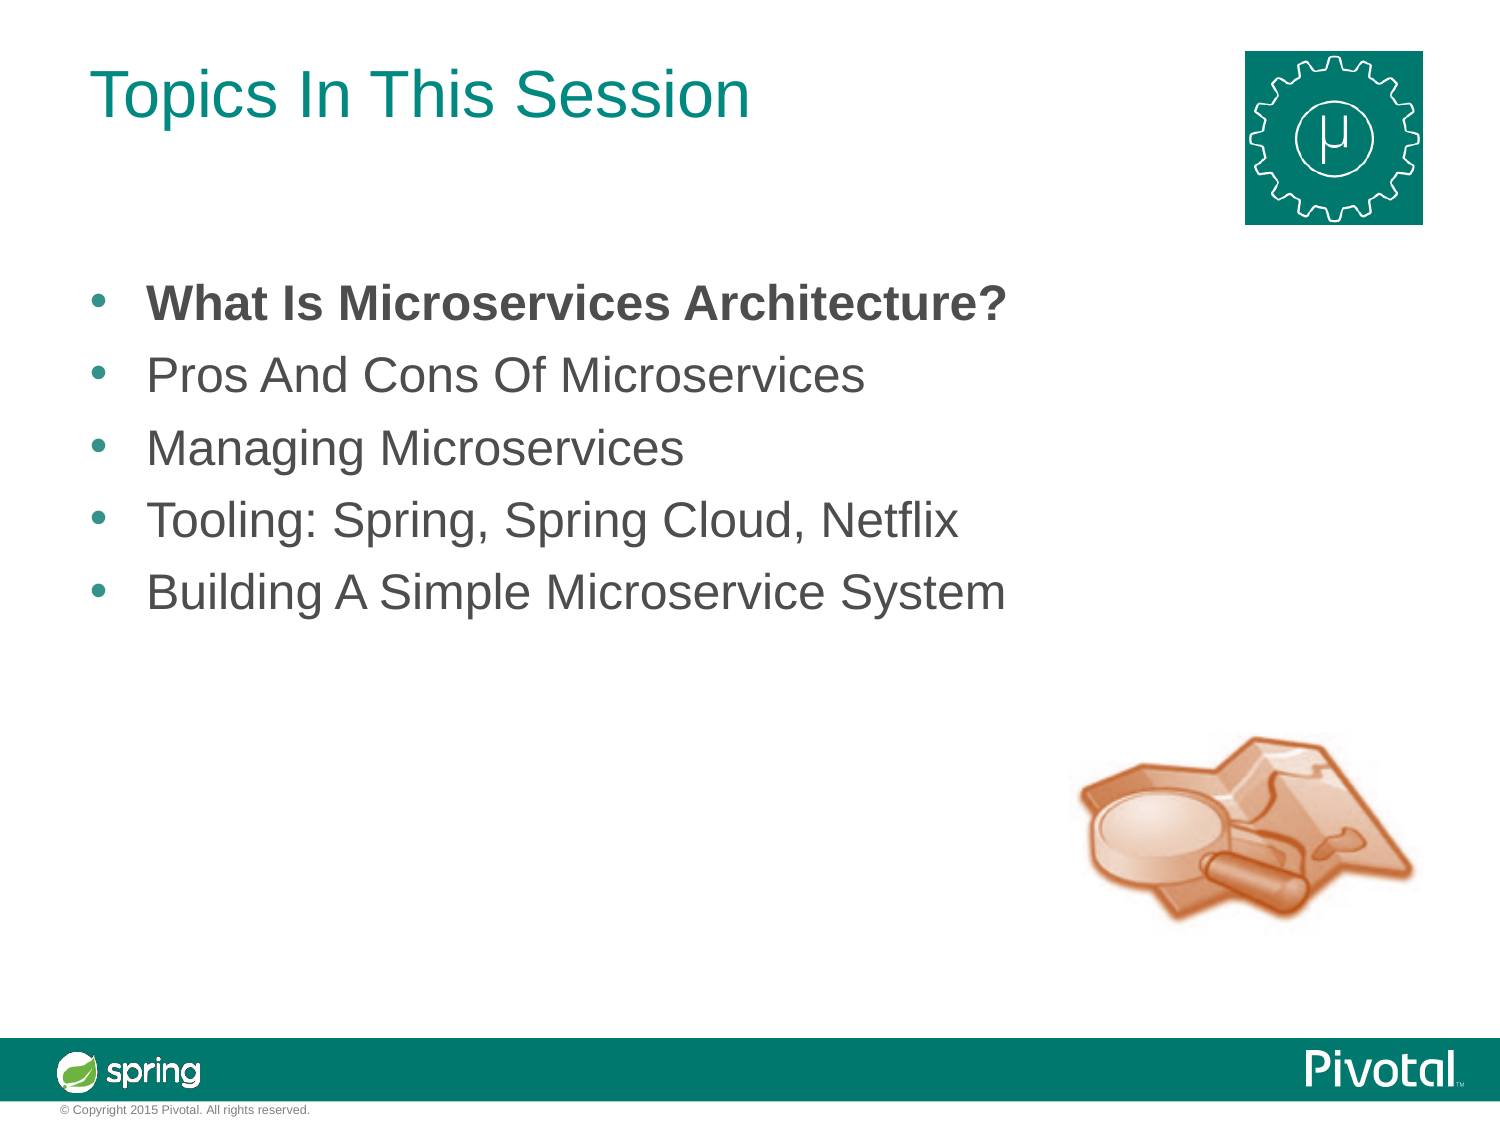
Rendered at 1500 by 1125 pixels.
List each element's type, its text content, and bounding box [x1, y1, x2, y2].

picture [1245, 51, 1423, 225]
list What Is Microservices Architecture? Pros And Cons Of Microservices Managing Microservices Tooling: Spring, Spring Cloud, Netflix Building A Simple Microservice System [75, 262, 1426, 1013]
picture [1306, 1050, 1464, 1087]
picture [32, 1041, 210, 1103]
title Topics In This Session [75, 37, 1426, 225]
